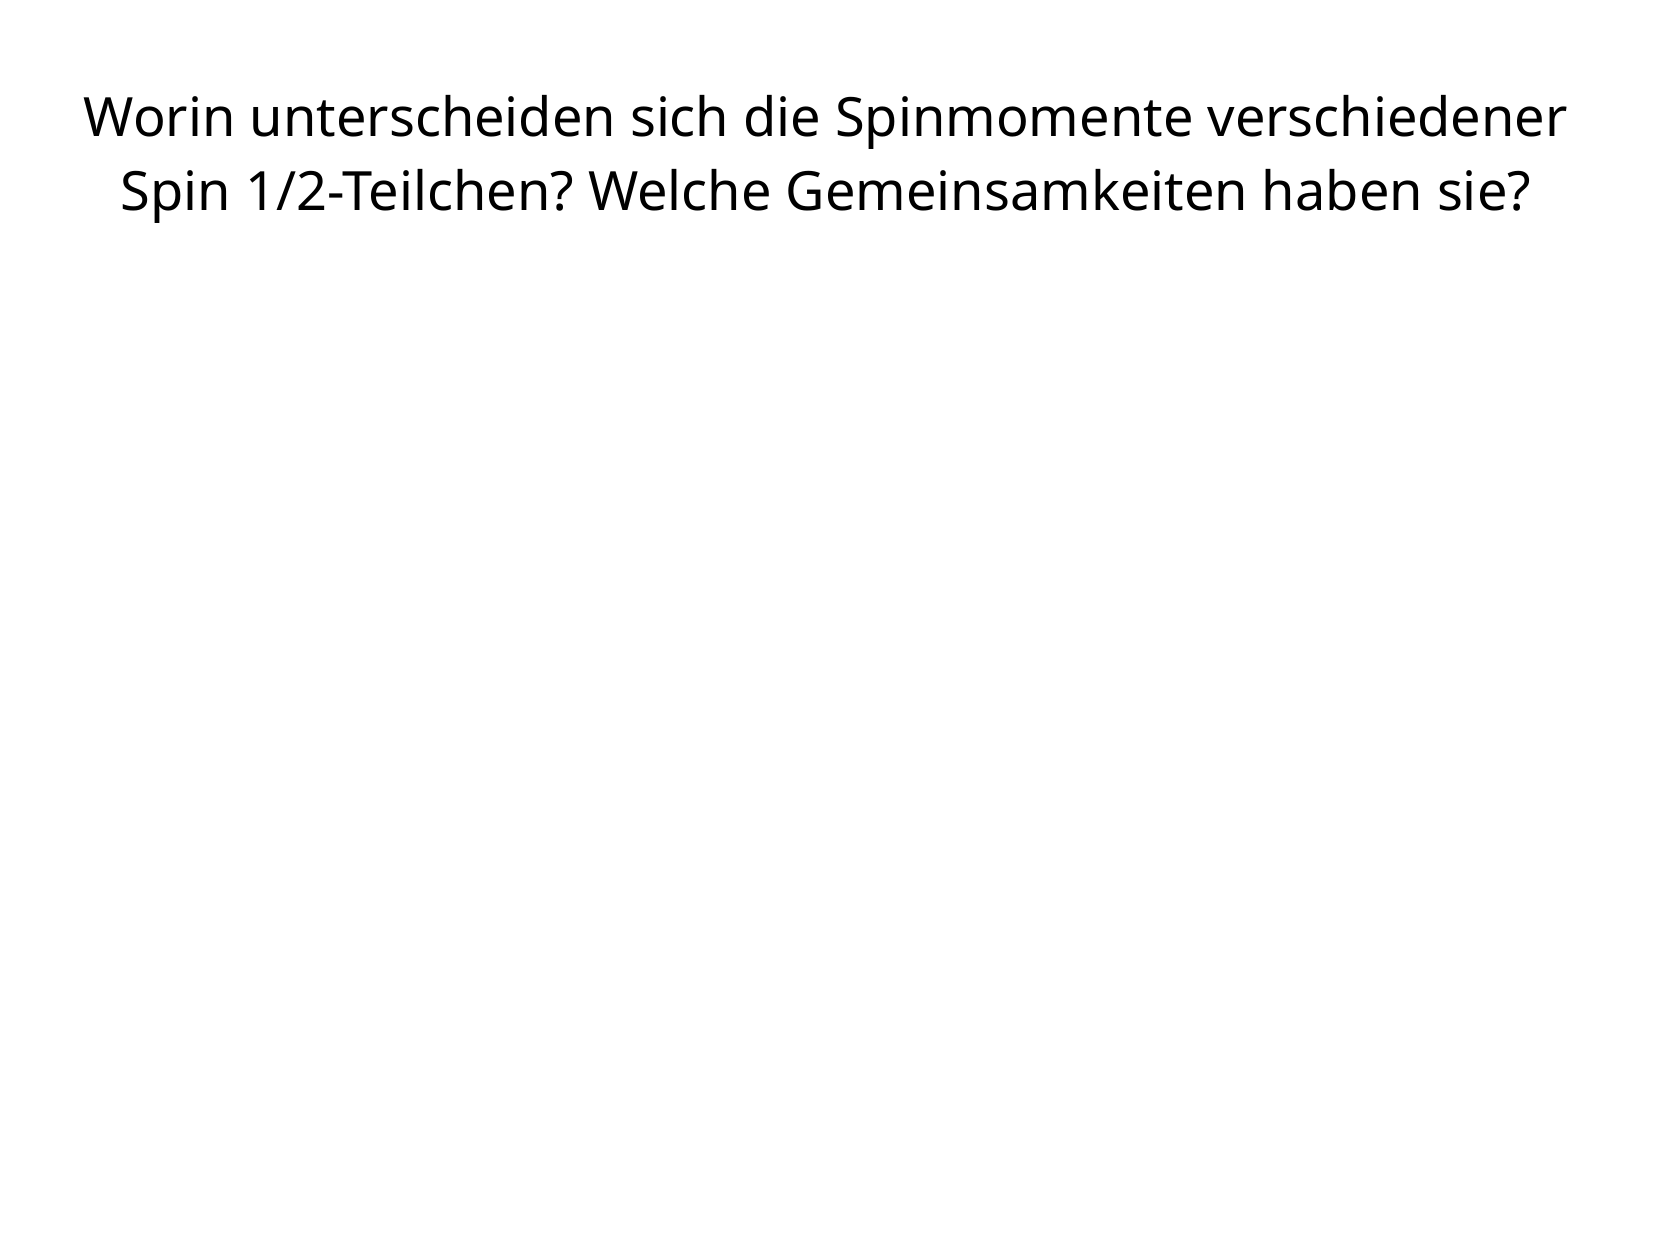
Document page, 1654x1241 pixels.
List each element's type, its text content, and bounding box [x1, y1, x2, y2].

title Worin unterscheiden sich die Spinmomente verschiedener Spin 1/2-Teilchen? Welche Gemeinsamkeiten haben sie? [82, 49, 1571, 257]
